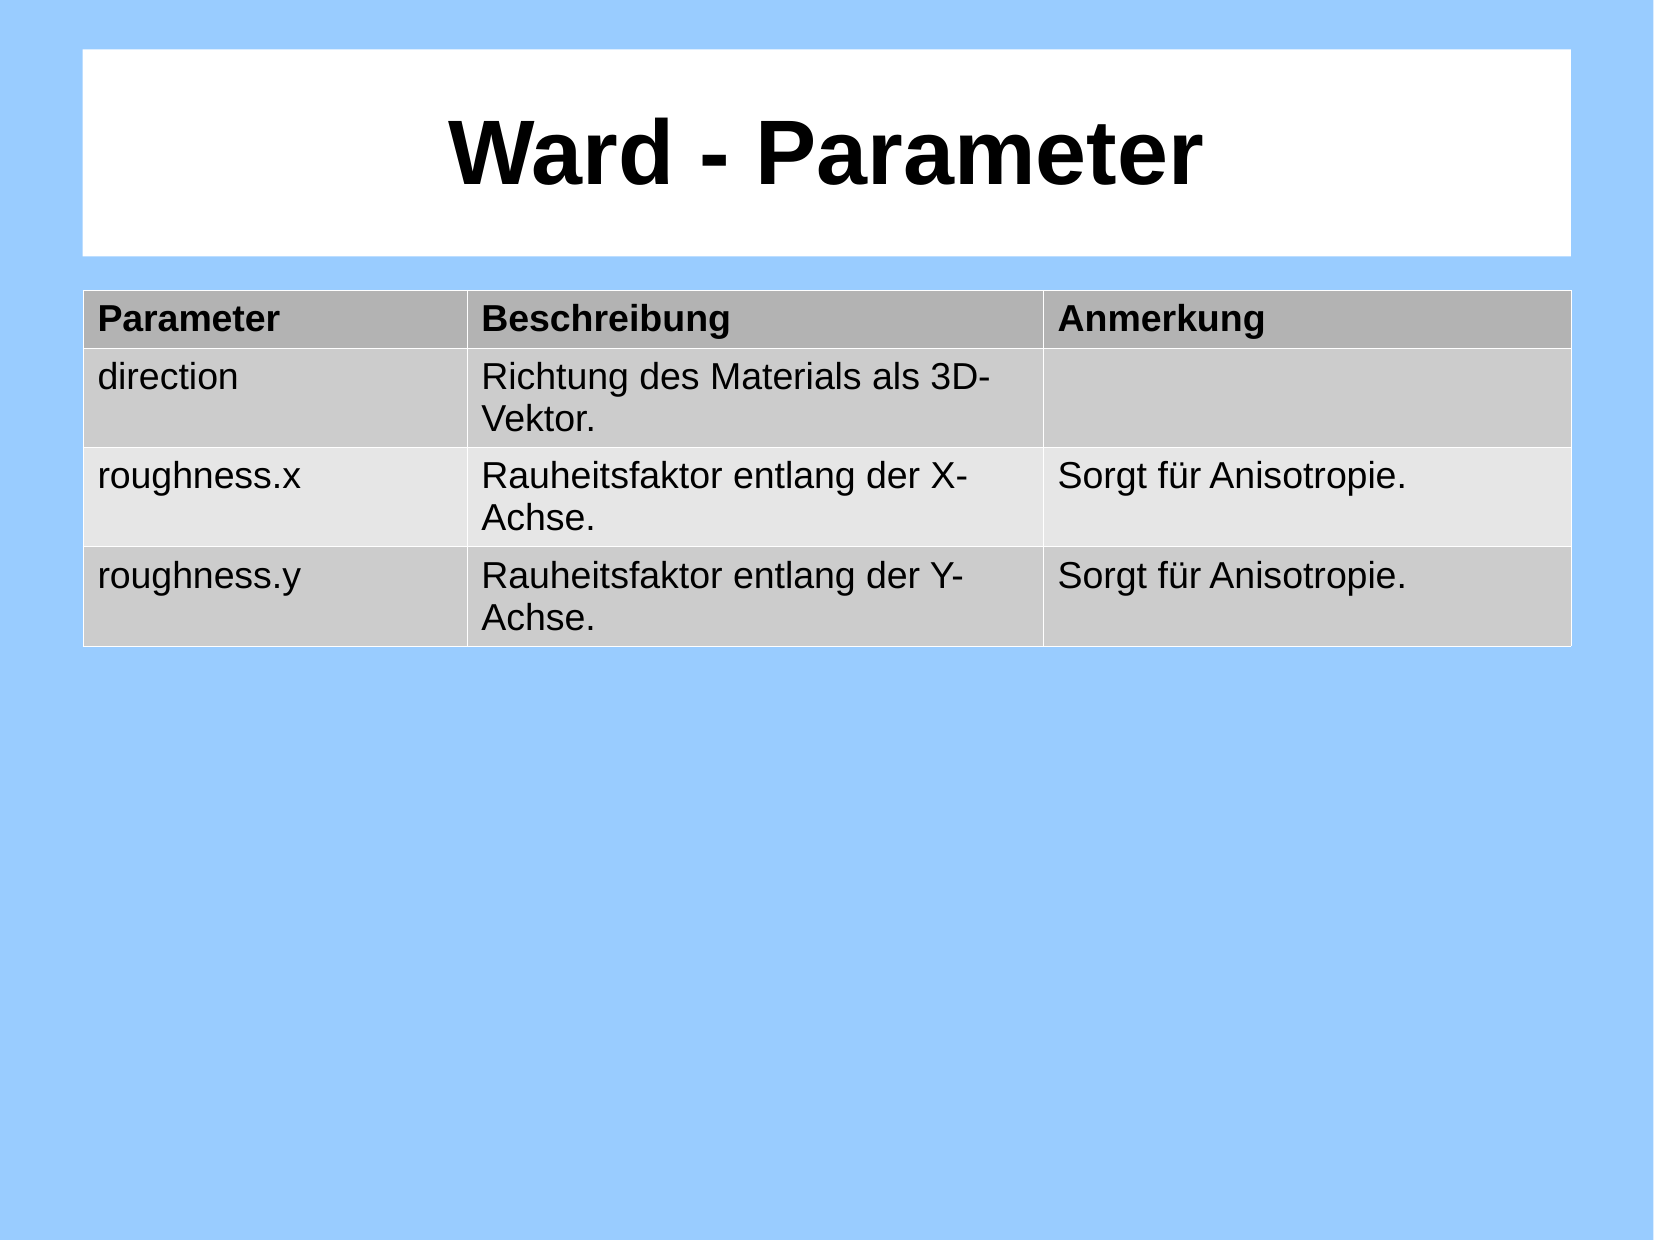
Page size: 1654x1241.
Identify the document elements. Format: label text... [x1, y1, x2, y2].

table_header Beschreibung [468, 291, 1043, 348]
table_cell [1044, 349, 1571, 447]
table_cell Rauheitsfaktor entlang der X-Achse. [468, 448, 1043, 546]
table_cell roughness.x [84, 448, 467, 546]
table_header Anmerkung [1044, 291, 1571, 348]
table_cell Sorgt für Anisotropie. [1044, 448, 1571, 546]
table_cell Rauheitsfaktor entlang der Y-Achse. [468, 547, 1043, 646]
table_cell Richtung des Materials als 3D-Vektor. [468, 349, 1043, 447]
table_cell Sorgt für Anisotropie. [1044, 547, 1571, 646]
table_cell direction [84, 349, 467, 447]
table_header Parameter [84, 291, 467, 348]
table_cell roughness.y [84, 547, 467, 646]
title Ward - Parameter [82, 49, 1571, 257]
